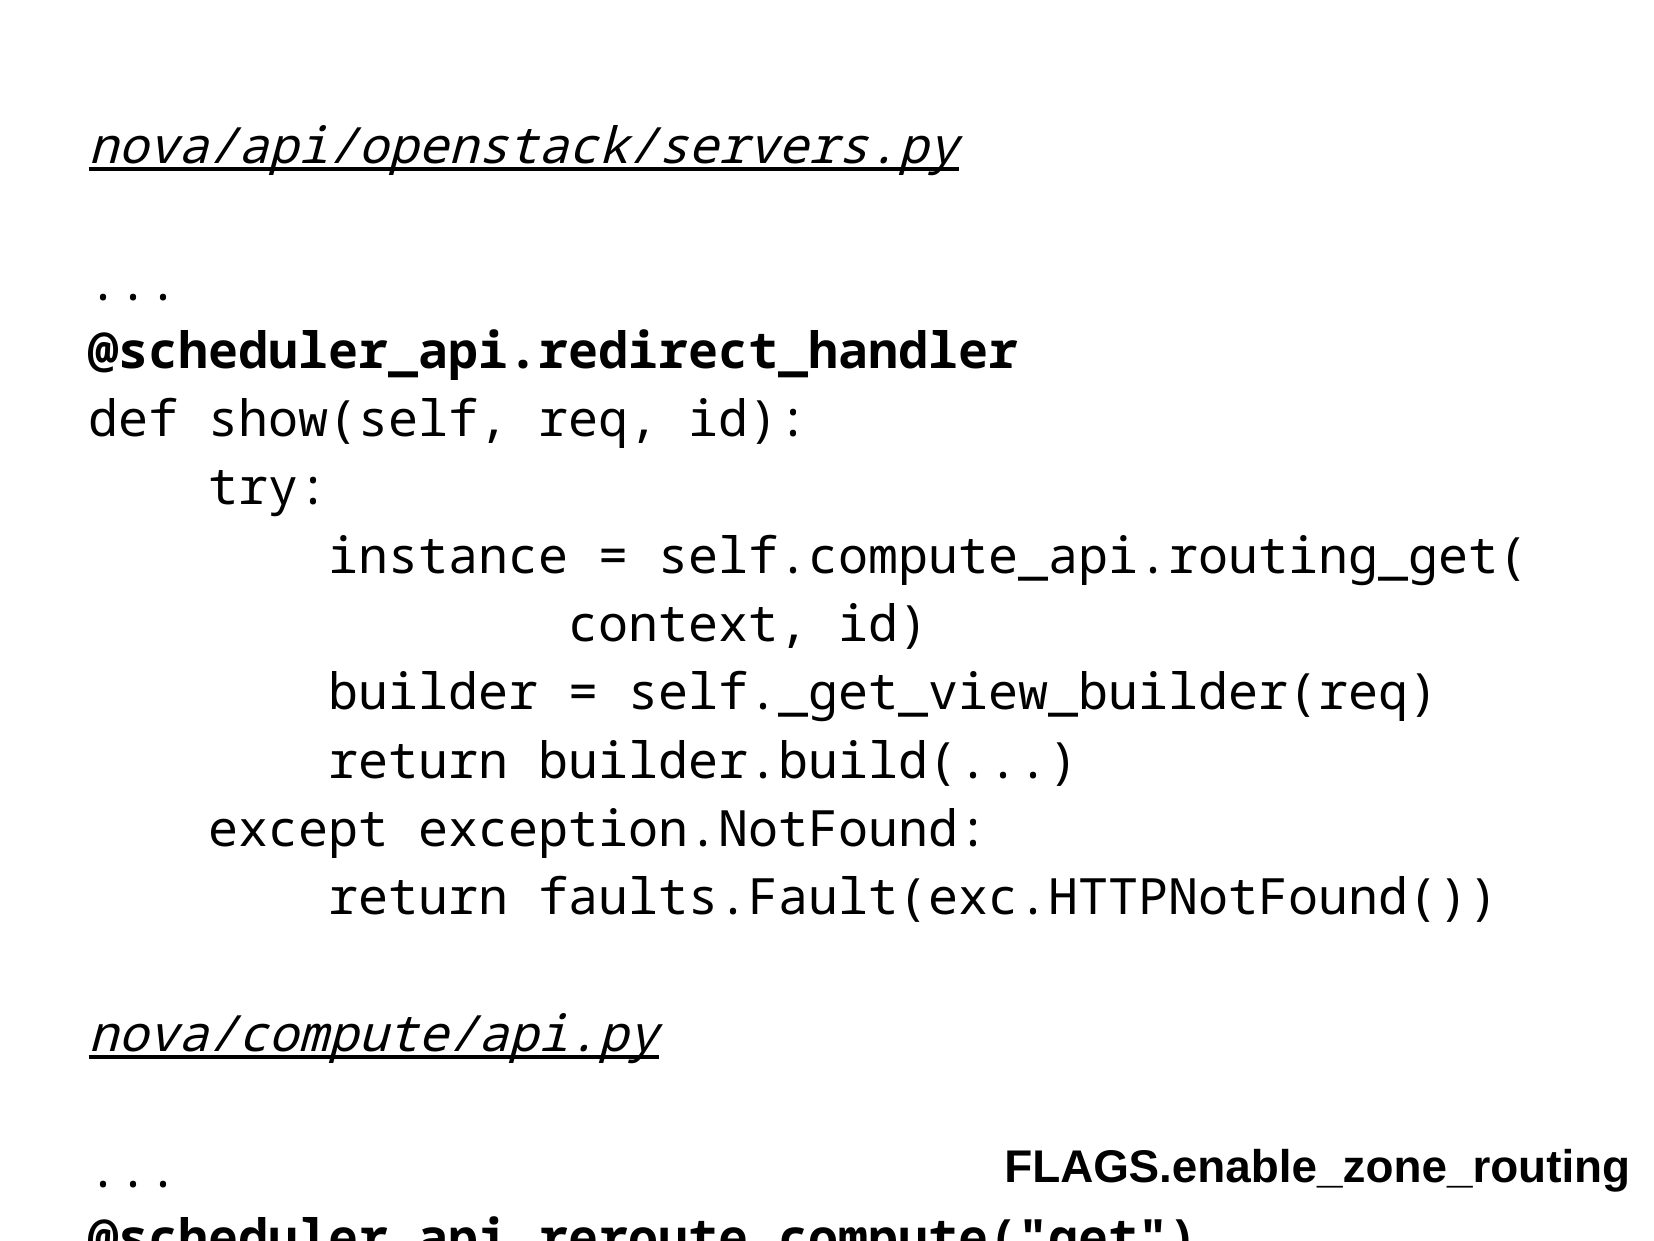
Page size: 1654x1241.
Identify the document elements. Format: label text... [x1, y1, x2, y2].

text_box FLAGS.enable_zone_routing [885, 1133, 1646, 1223]
text_box nova/api/openstack/servers.py ... @scheduler_api.redirect_handler def show(self, req, id): try: instance = self.compute_api.routing_get( context, id) builder = self._get_view_builder(req) return builder.build(...) except exception.NotFound: return faults.Fault(exc.HTTPNotFound()) nova/compute/api.py ... @scheduler_api.reroute_compute("get") def routing_get(self, context, instance_id): return self.get(context, instance_id) [73, 102, 1580, 1201]
